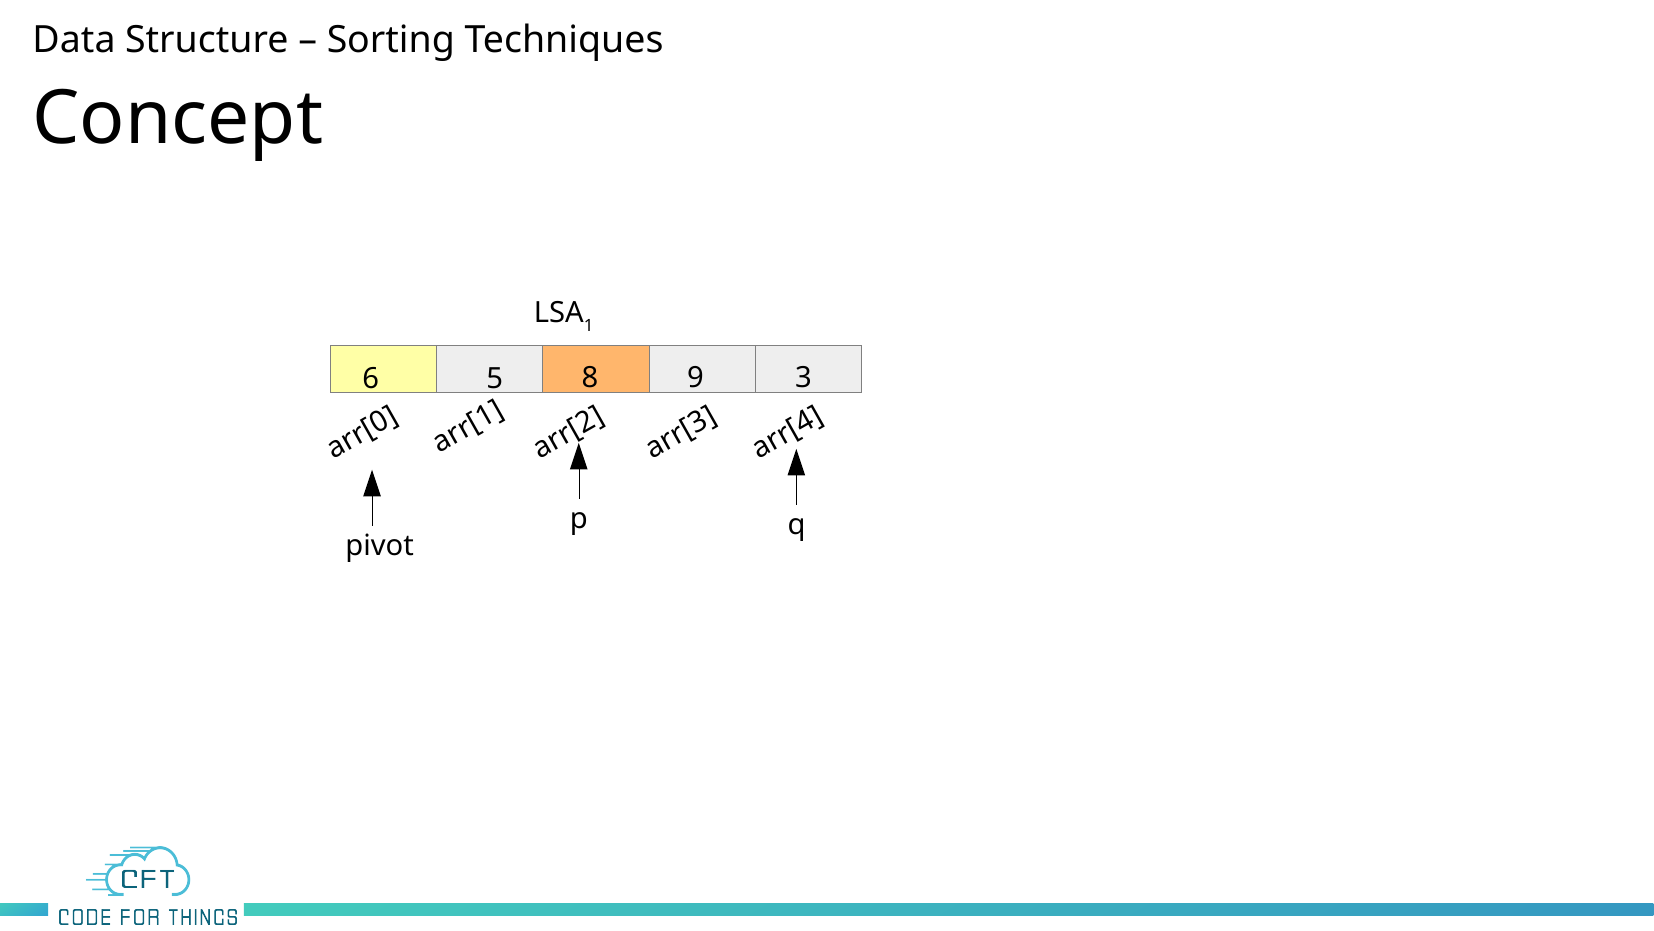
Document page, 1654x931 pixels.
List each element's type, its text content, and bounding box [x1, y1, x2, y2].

picture [59, 846, 237, 925]
text_box 9 [672, 348, 739, 398]
text_box pivot [330, 516, 434, 567]
text_box q [772, 496, 821, 546]
text_box 5 [471, 350, 520, 400]
title Data Structure – Sorting Techniques Concept [32, 12, 1184, 166]
text_box p [555, 490, 604, 540]
text_box arr[4] [726, 398, 858, 485]
text_box [330, 345, 862, 393]
text_box 6 [347, 350, 396, 400]
text_box arr[2] [507, 398, 630, 476]
text_box 3 [772, 348, 845, 398]
text_box LSA1 [519, 283, 615, 340]
text_box arr[1] [407, 388, 534, 470]
text_box 8 [566, 348, 634, 398]
text_box arr[3] [620, 398, 747, 476]
text_box arr[0] [301, 393, 426, 476]
